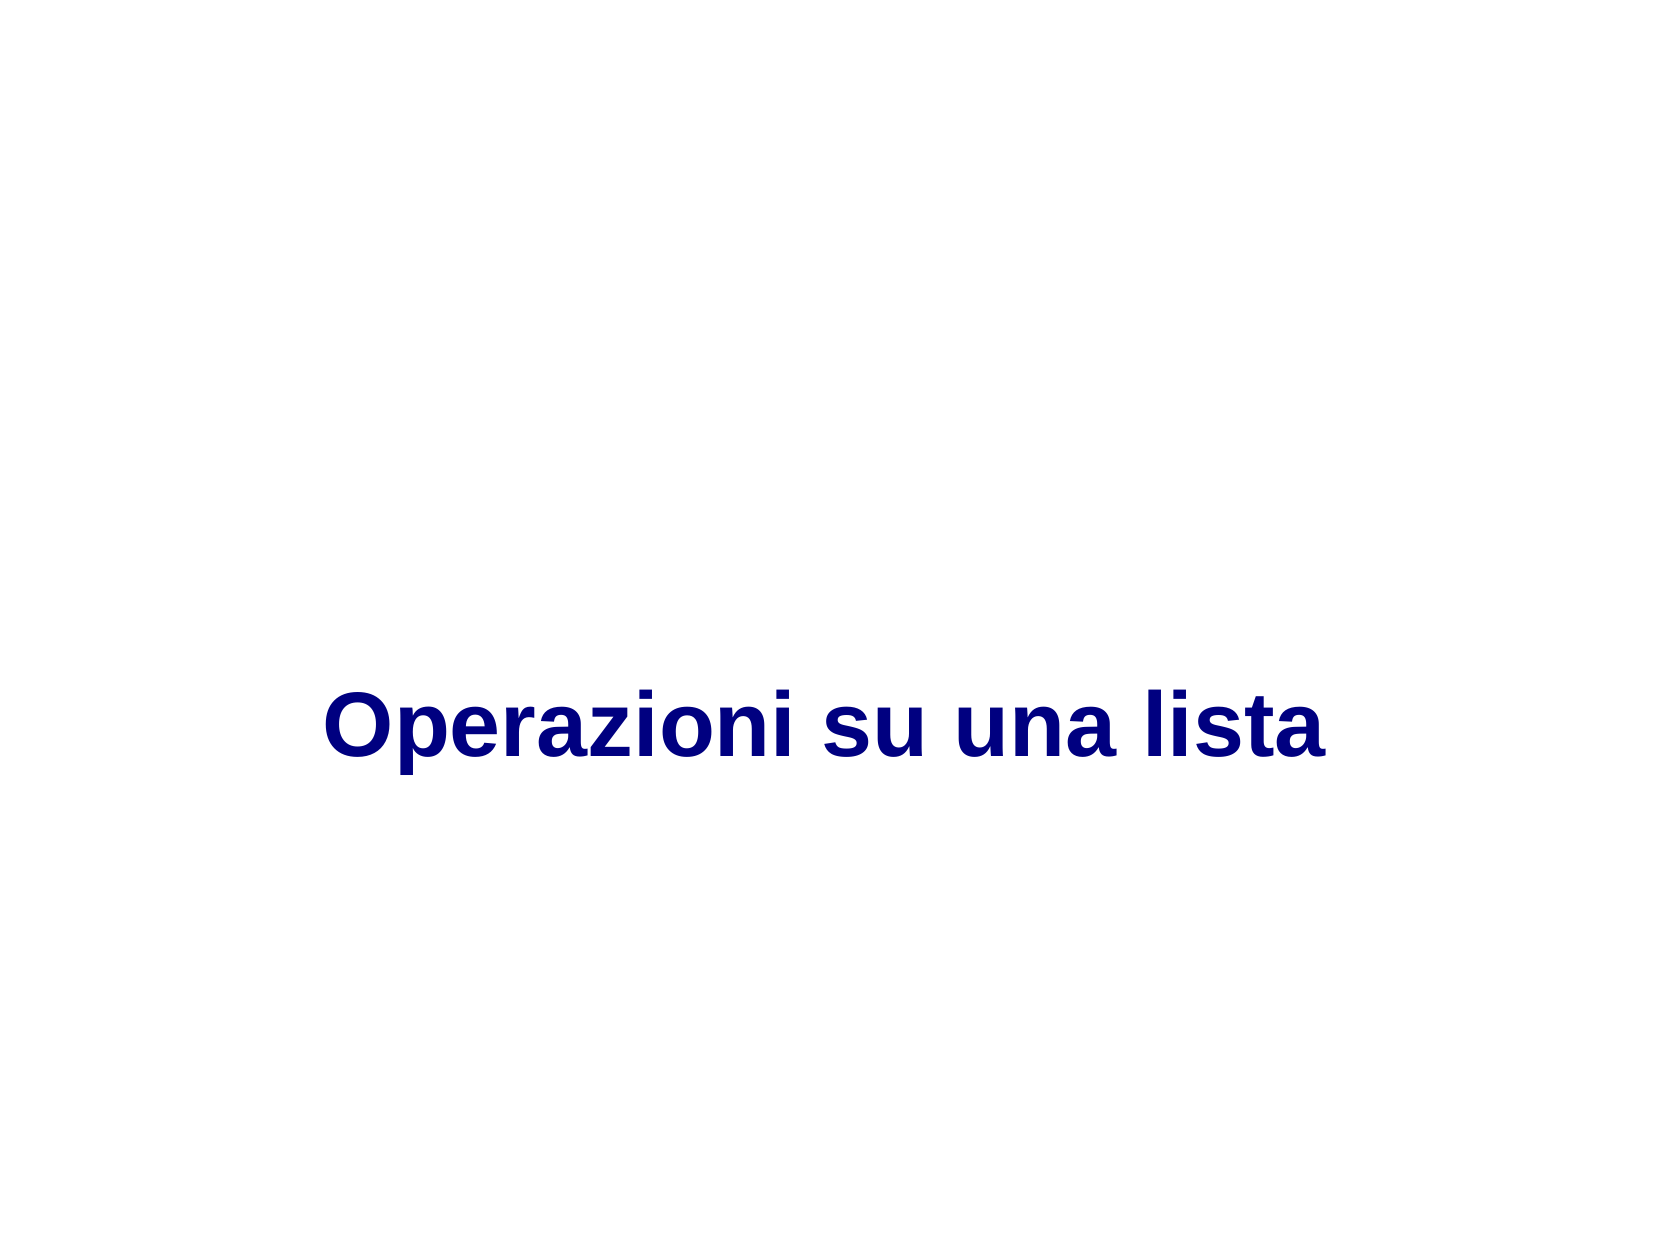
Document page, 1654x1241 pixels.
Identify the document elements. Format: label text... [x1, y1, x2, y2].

title Operazioni su una lista [60, 615, 1591, 826]
